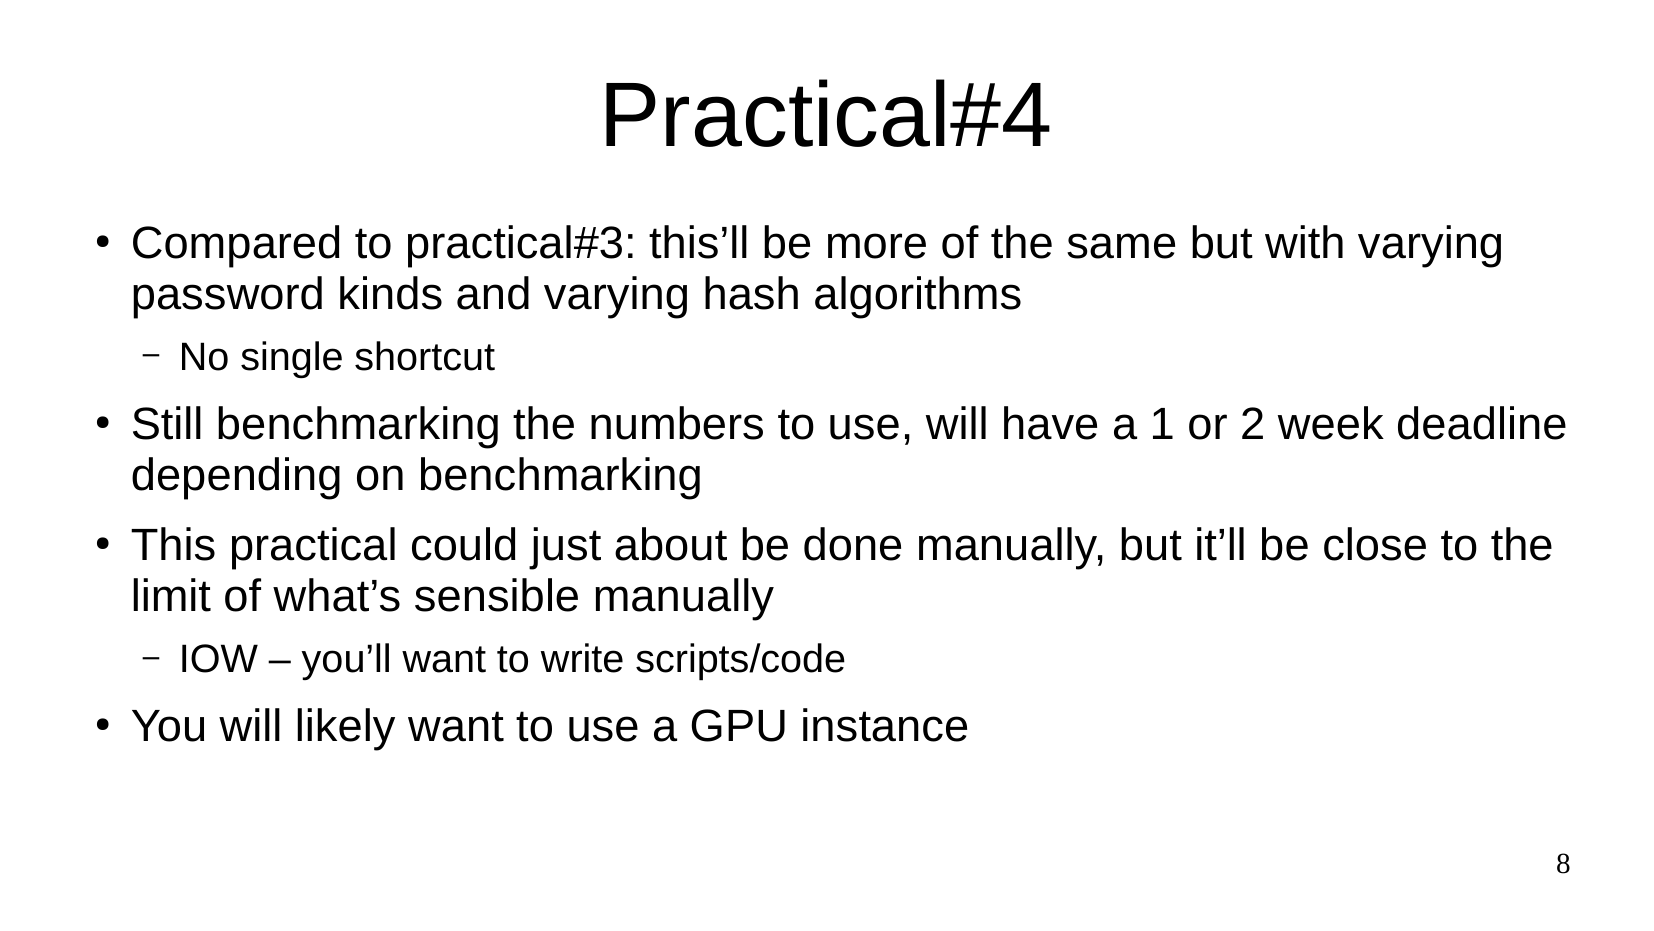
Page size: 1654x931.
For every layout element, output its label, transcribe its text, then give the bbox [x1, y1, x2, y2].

list Compared to practical#3: this’ll be more of the same but with varying password kinds and varying hash algorithms No single shortcut Still benchmarking the numbers to use, will have a 1 or 2 week deadline depending on benchmarking This practical could just about be done manually, but it’ll be close to the limit of what’s sensible manually IOW – you’ll want to write scripts/code You will likely want to use a GPU instance [82, 217, 1571, 758]
title Practical#4 [82, 37, 1571, 193]
